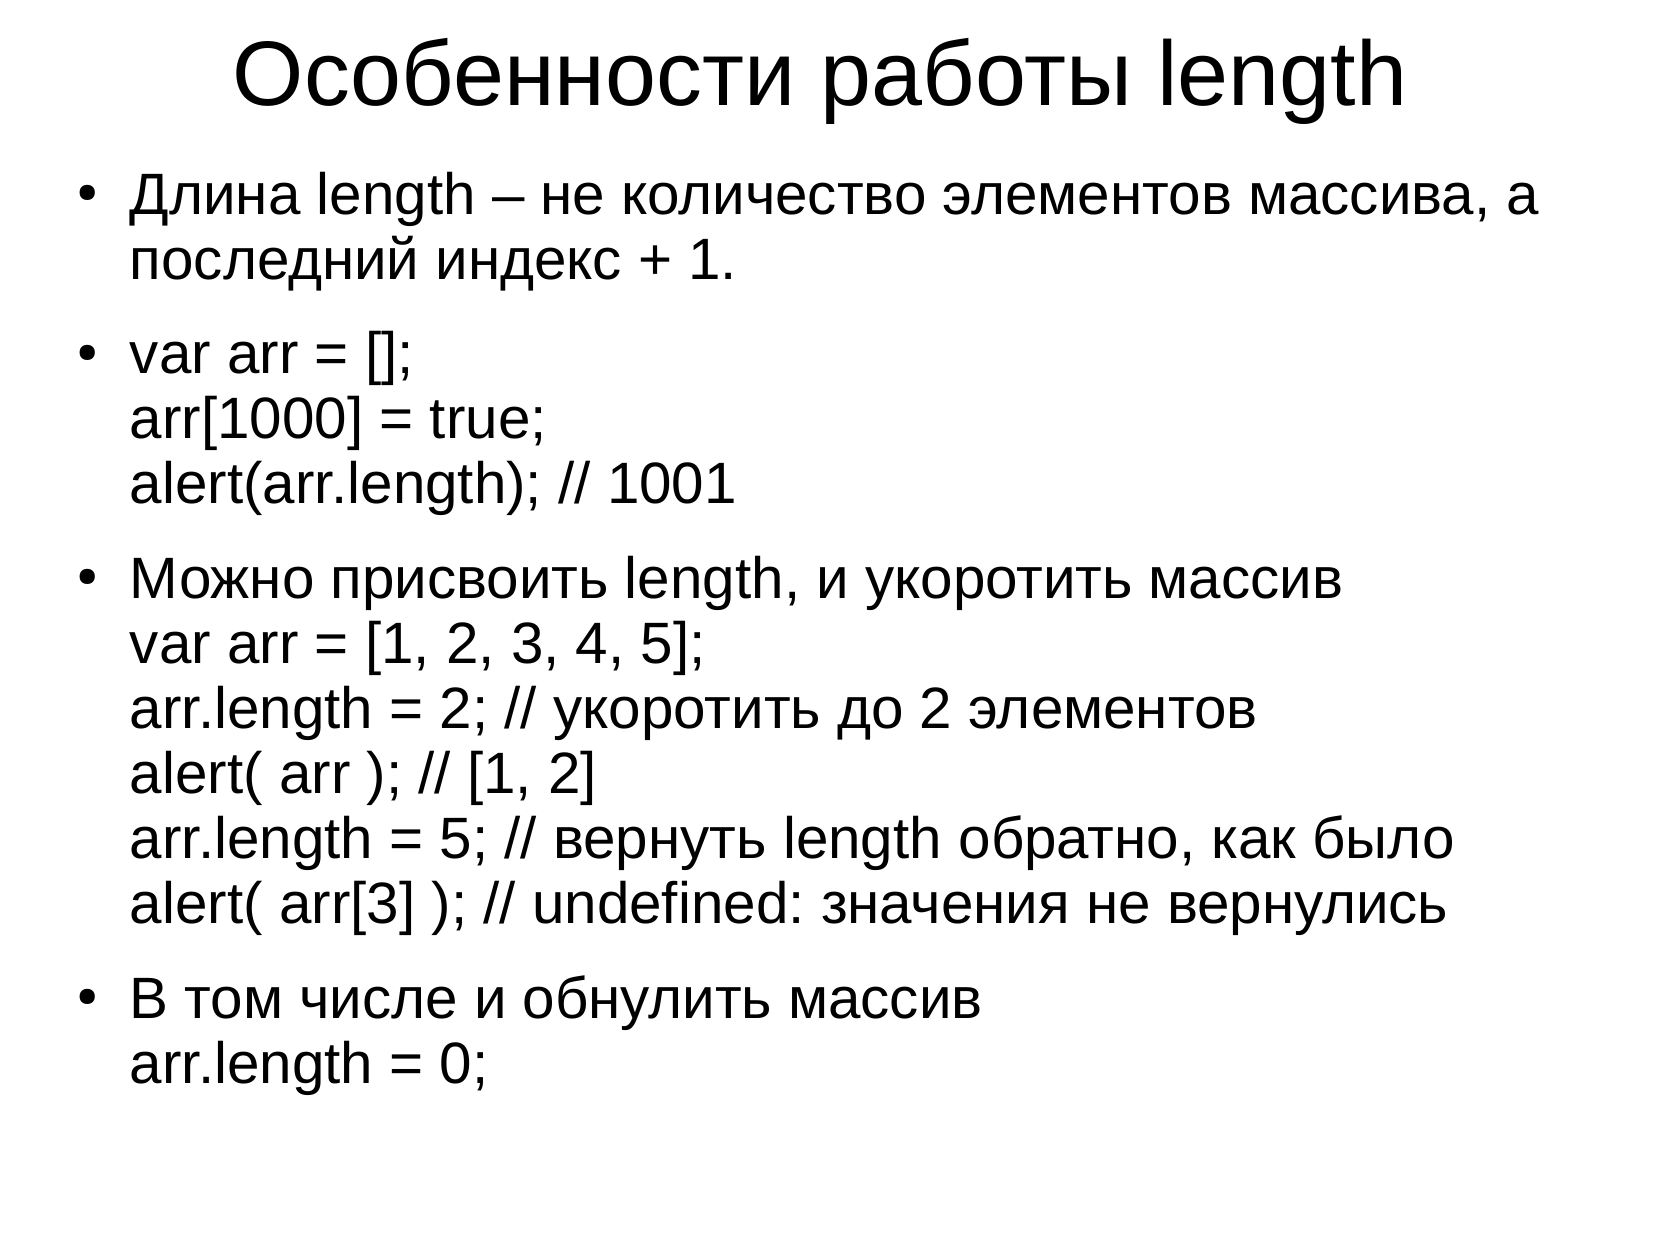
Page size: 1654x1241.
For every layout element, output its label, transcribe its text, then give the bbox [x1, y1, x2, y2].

list Длина length – не количество элементов массива, а последний индекс + 1. var arr = []; arr[1000] = true; alert(arr.length); // 1001 Можно присвоить length, и укоротить массив var arr = [1, 2, 3, 4, 5]; arr.length = 2; // укоротить до 2 элементов alert( arr ); // [1, 2] arr.length = 5; // вернуть length обратно, как было alert( arr[3] ); // undefined: значения не вернулись В том числе и обнулить массив arr.length = 0; [59, 161, 1548, 1093]
title Особенности работы length [76, 0, 1565, 178]
